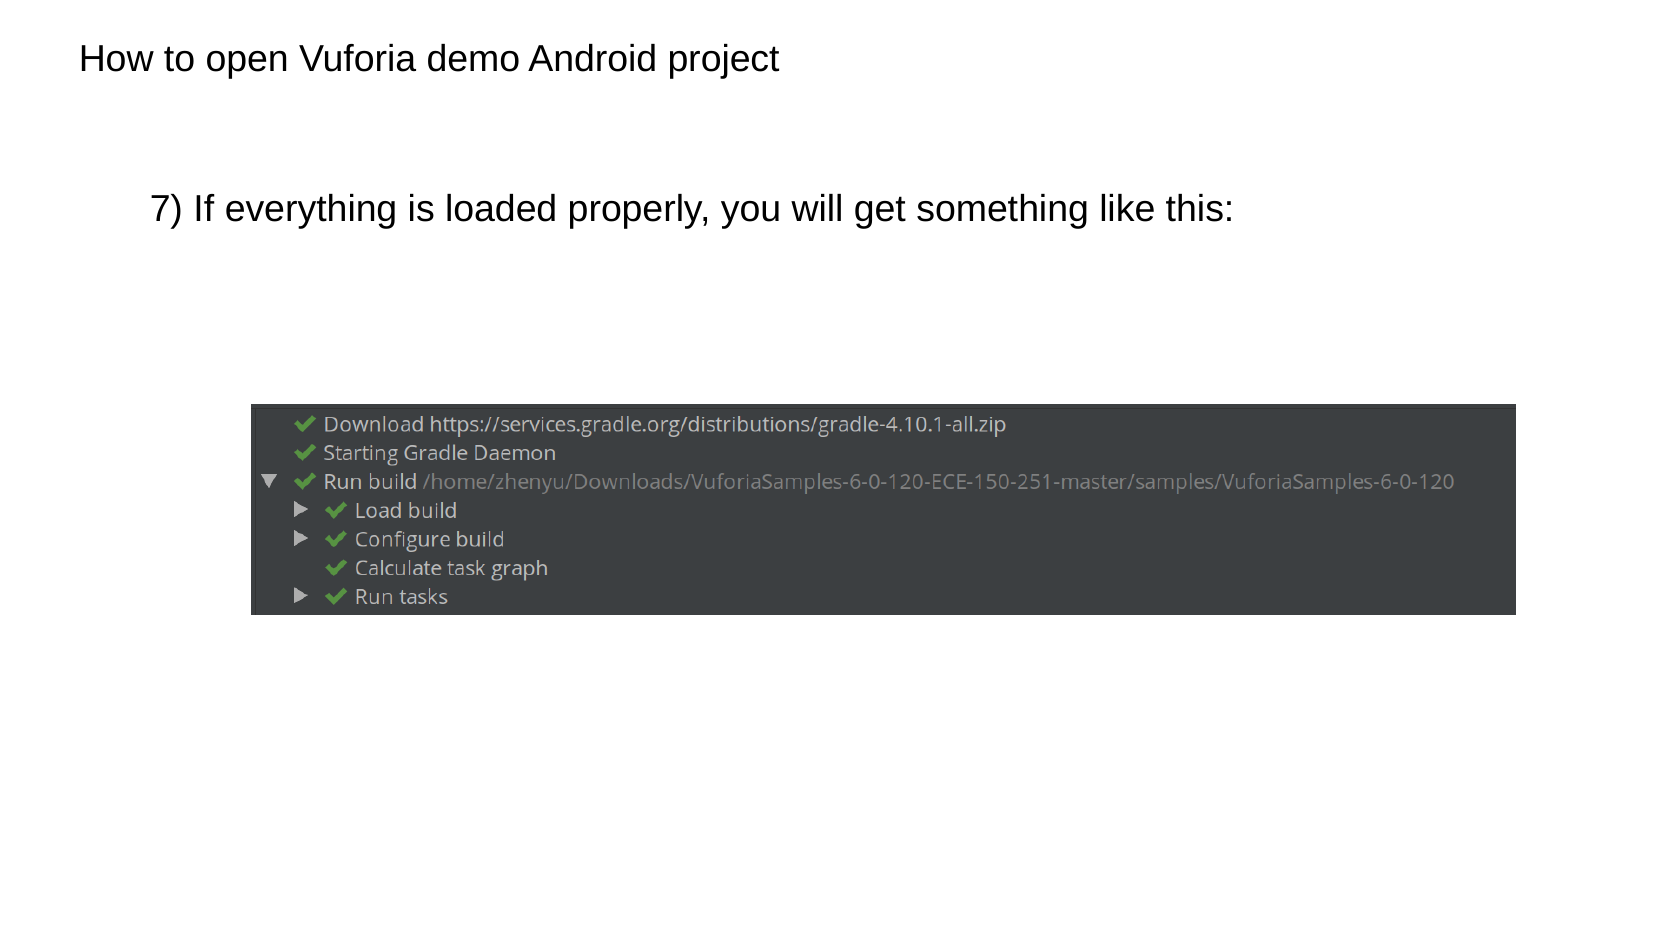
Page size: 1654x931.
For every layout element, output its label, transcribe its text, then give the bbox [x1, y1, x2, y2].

text_box 7) If everything is loaded properly, you will get something like this: [135, 180, 1250, 279]
picture [251, 404, 1516, 616]
text_box How to open Vuforia demo Android project [64, 30, 796, 87]
